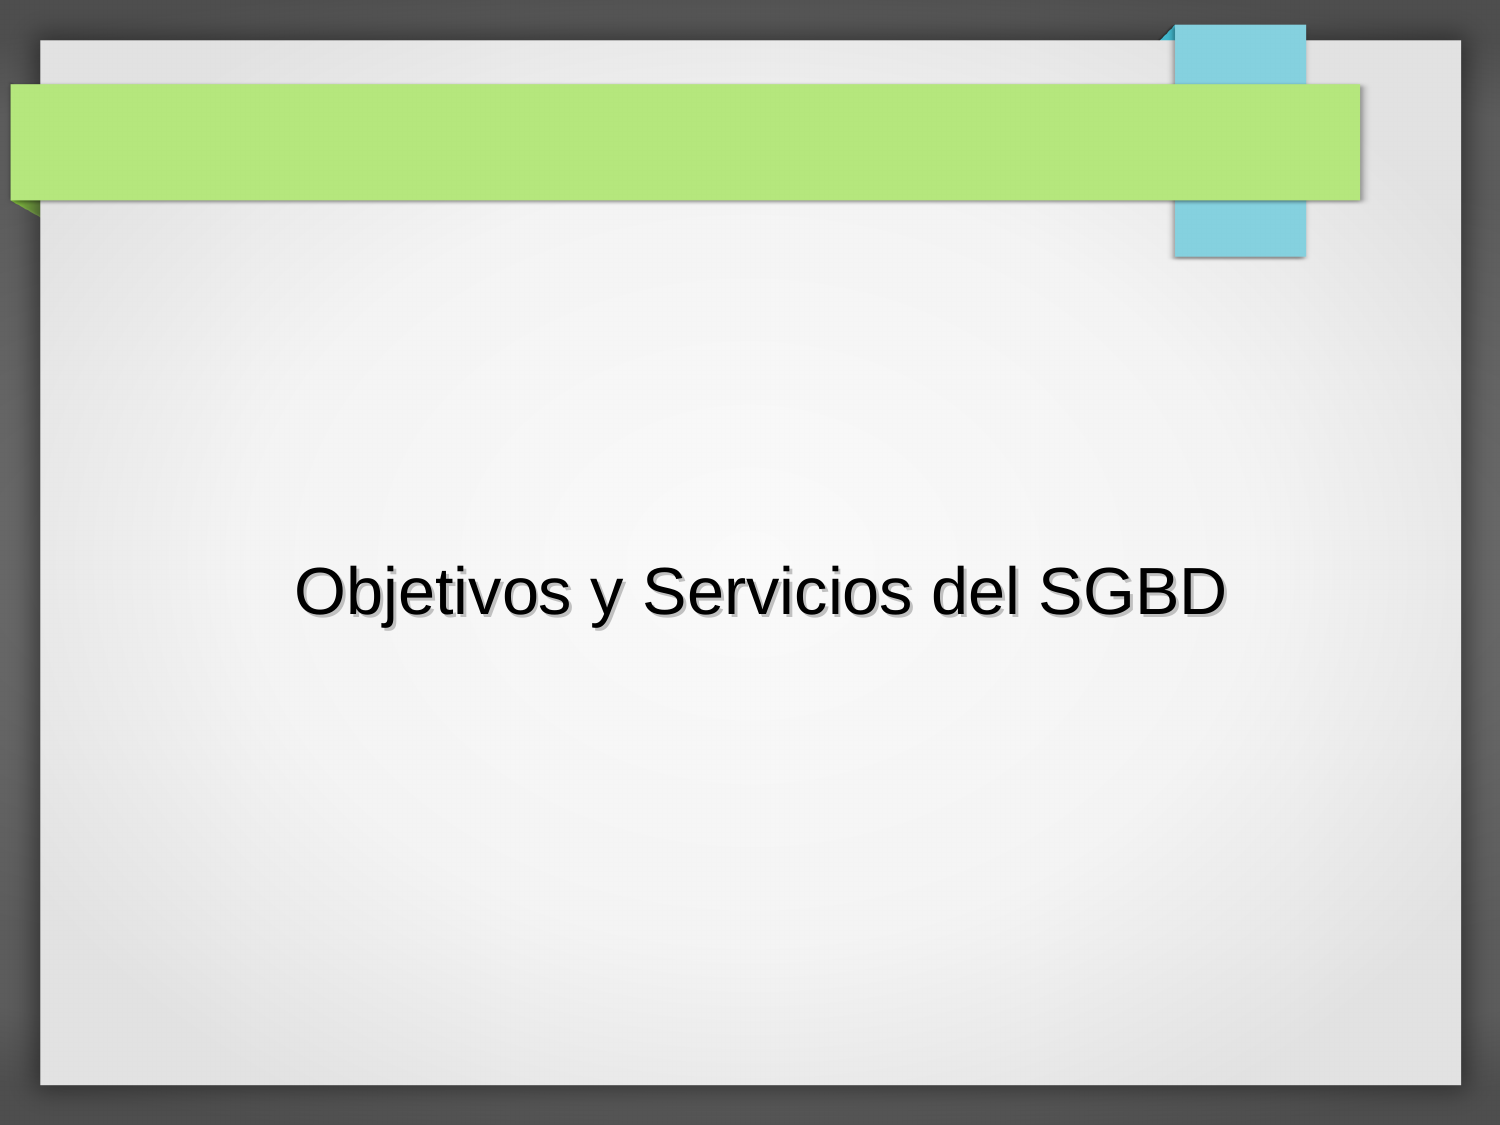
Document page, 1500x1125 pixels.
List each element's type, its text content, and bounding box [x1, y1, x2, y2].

picture [0, 0, 1500, 1125]
subtitle Objetivos y Servicios del SGBD [75, 267, 1426, 921]
